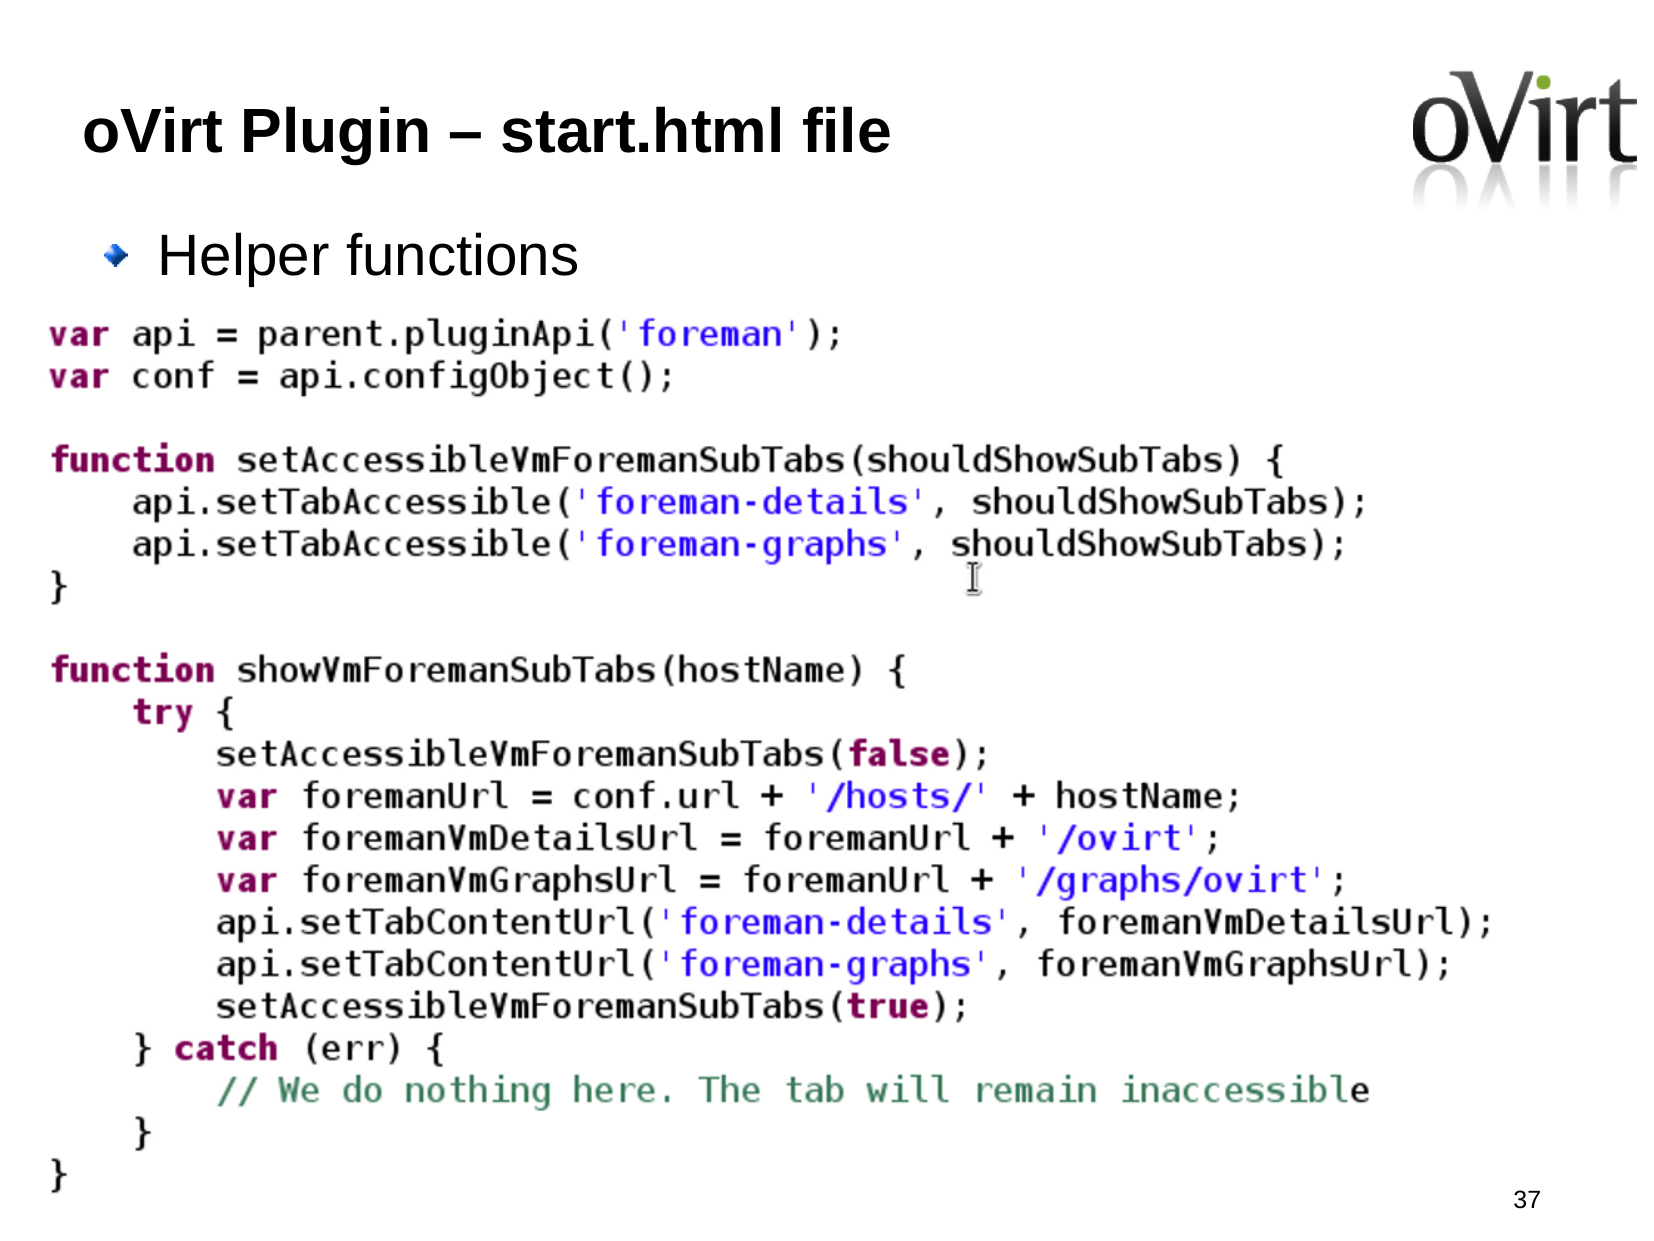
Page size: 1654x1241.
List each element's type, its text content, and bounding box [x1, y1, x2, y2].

picture [44, 311, 1508, 1220]
picture [1413, 63, 1637, 212]
title oVirt Plugin – start.html file [82, 37, 1303, 226]
list Helper functions [86, 222, 1576, 1017]
